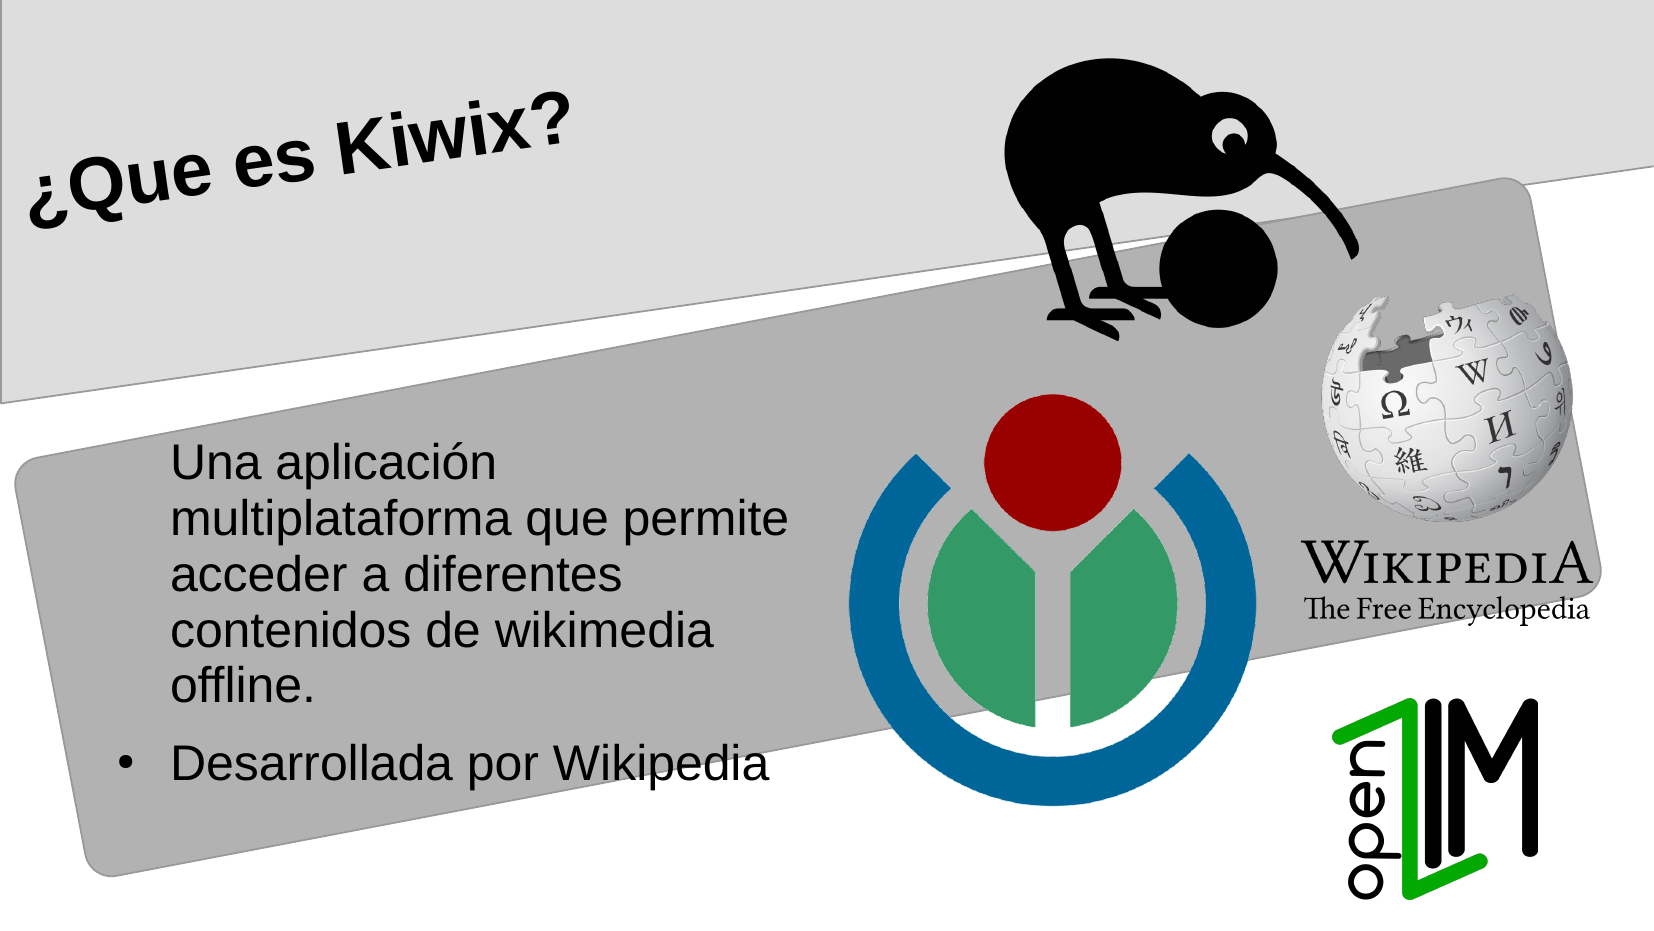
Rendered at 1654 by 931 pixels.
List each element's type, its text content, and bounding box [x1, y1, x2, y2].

picture [831, 78, 1613, 826]
title ¿Que es Kiwix? [11, 0, 1496, 272]
picture [1332, 698, 1538, 901]
list Una aplicación multiplataforma que permite acceder a diferentes contenidos de wikimedia offline. Desarrollada por Wikipedia [99, 434, 826, 931]
